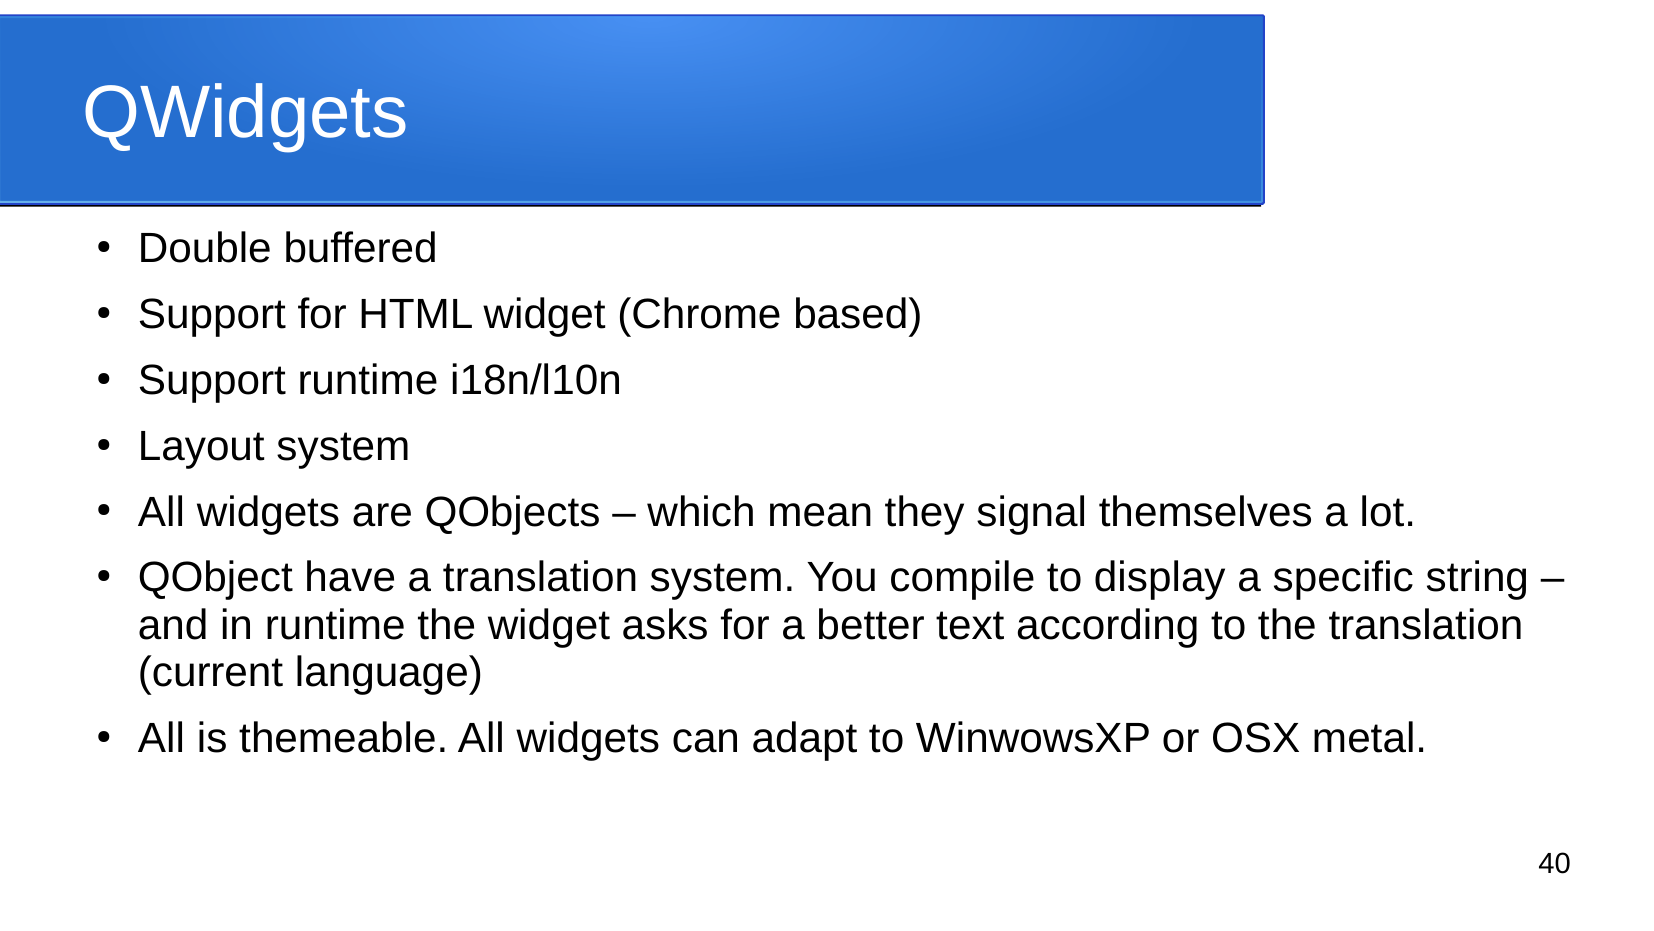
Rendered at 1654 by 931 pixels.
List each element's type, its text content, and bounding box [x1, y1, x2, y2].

title QWidgets [82, 35, 1235, 189]
list Double buffered Support for HTML widget (Chrome based) Support runtime i18n/l10n Layout system All widgets are QObjects – which mean they signal themselves a lot. QObject have a translation system. You compile to display a specific string – and in runtime the widget asks for a better text according to the translation (current language) All is themeable. All widgets can adapt to WinwowsXP or OSX metal. [82, 224, 1571, 764]
